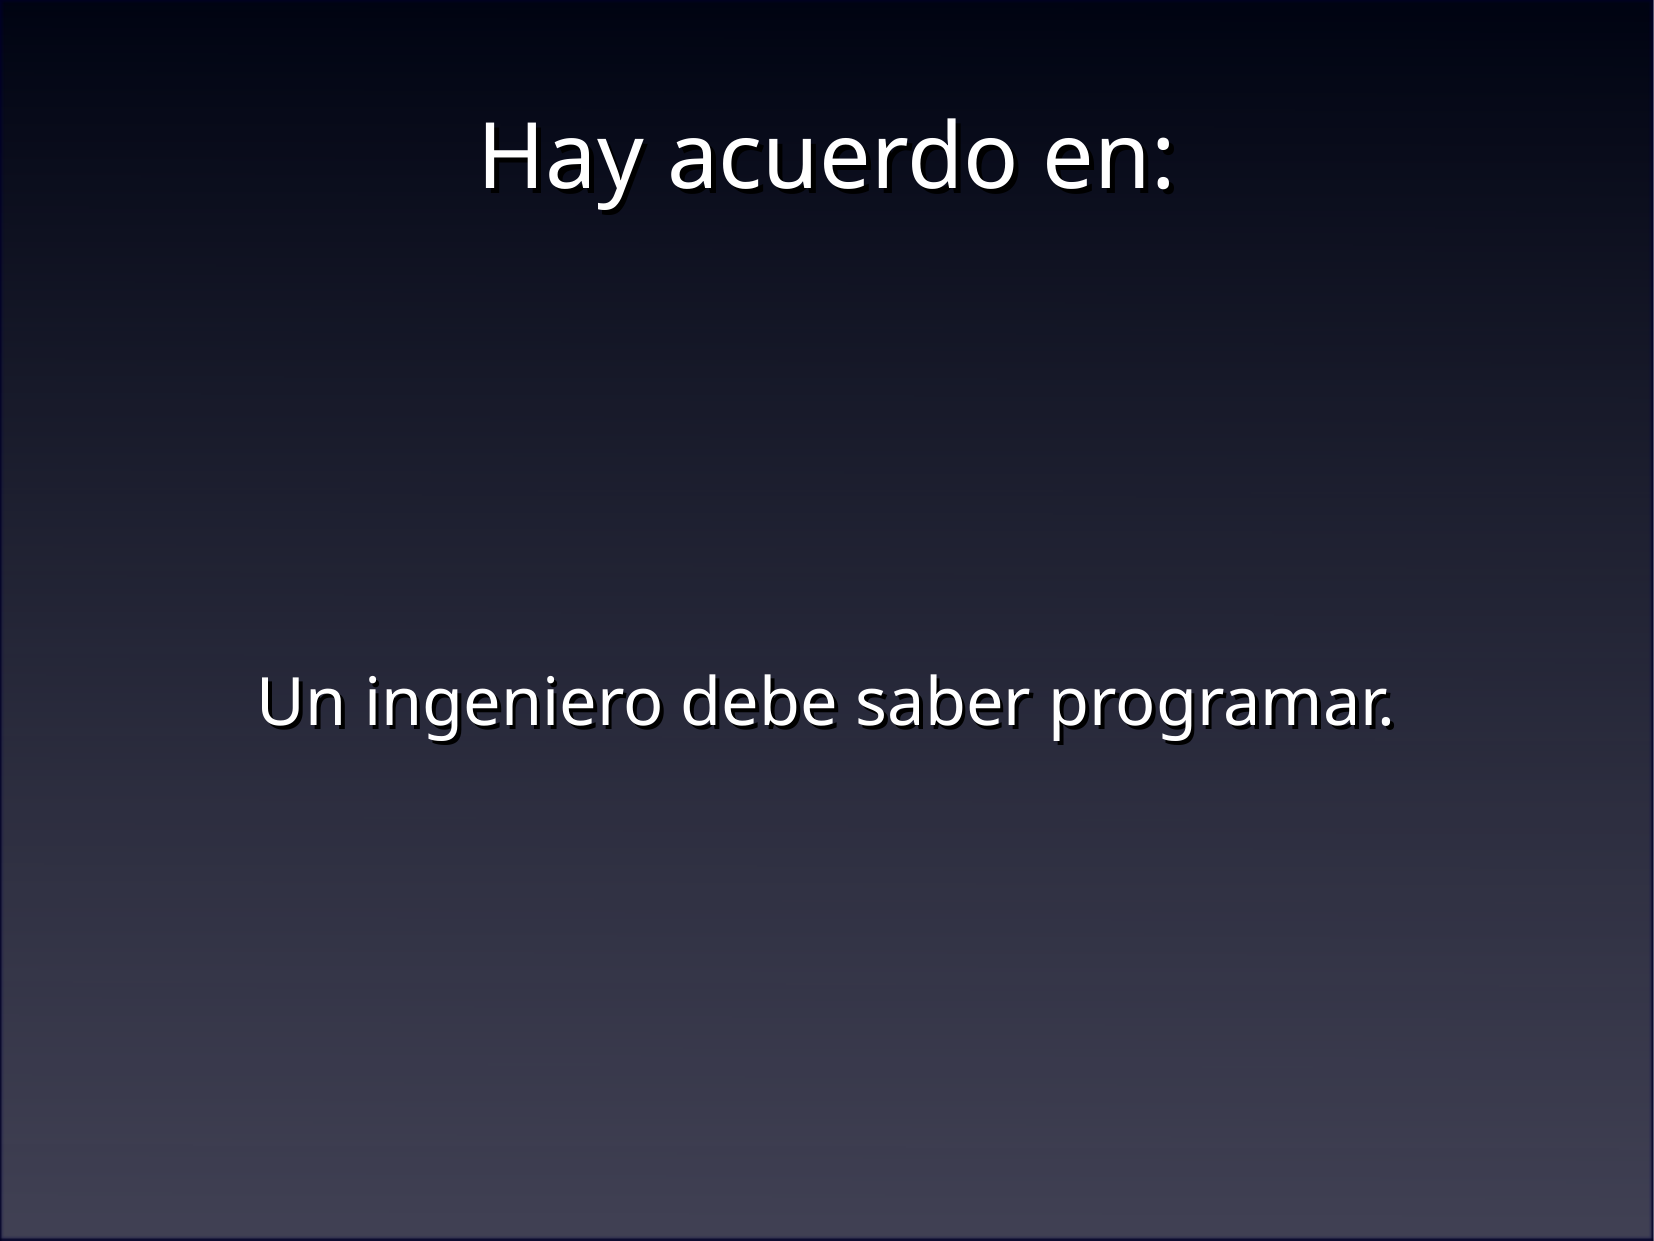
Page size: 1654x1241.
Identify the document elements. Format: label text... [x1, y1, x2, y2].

subtitle Un ingeniero debe saber programar. [82, 290, 1571, 1109]
title Hay acuerdo en: [82, 56, 1571, 250]
picture [0, 0, 1654, 1241]
